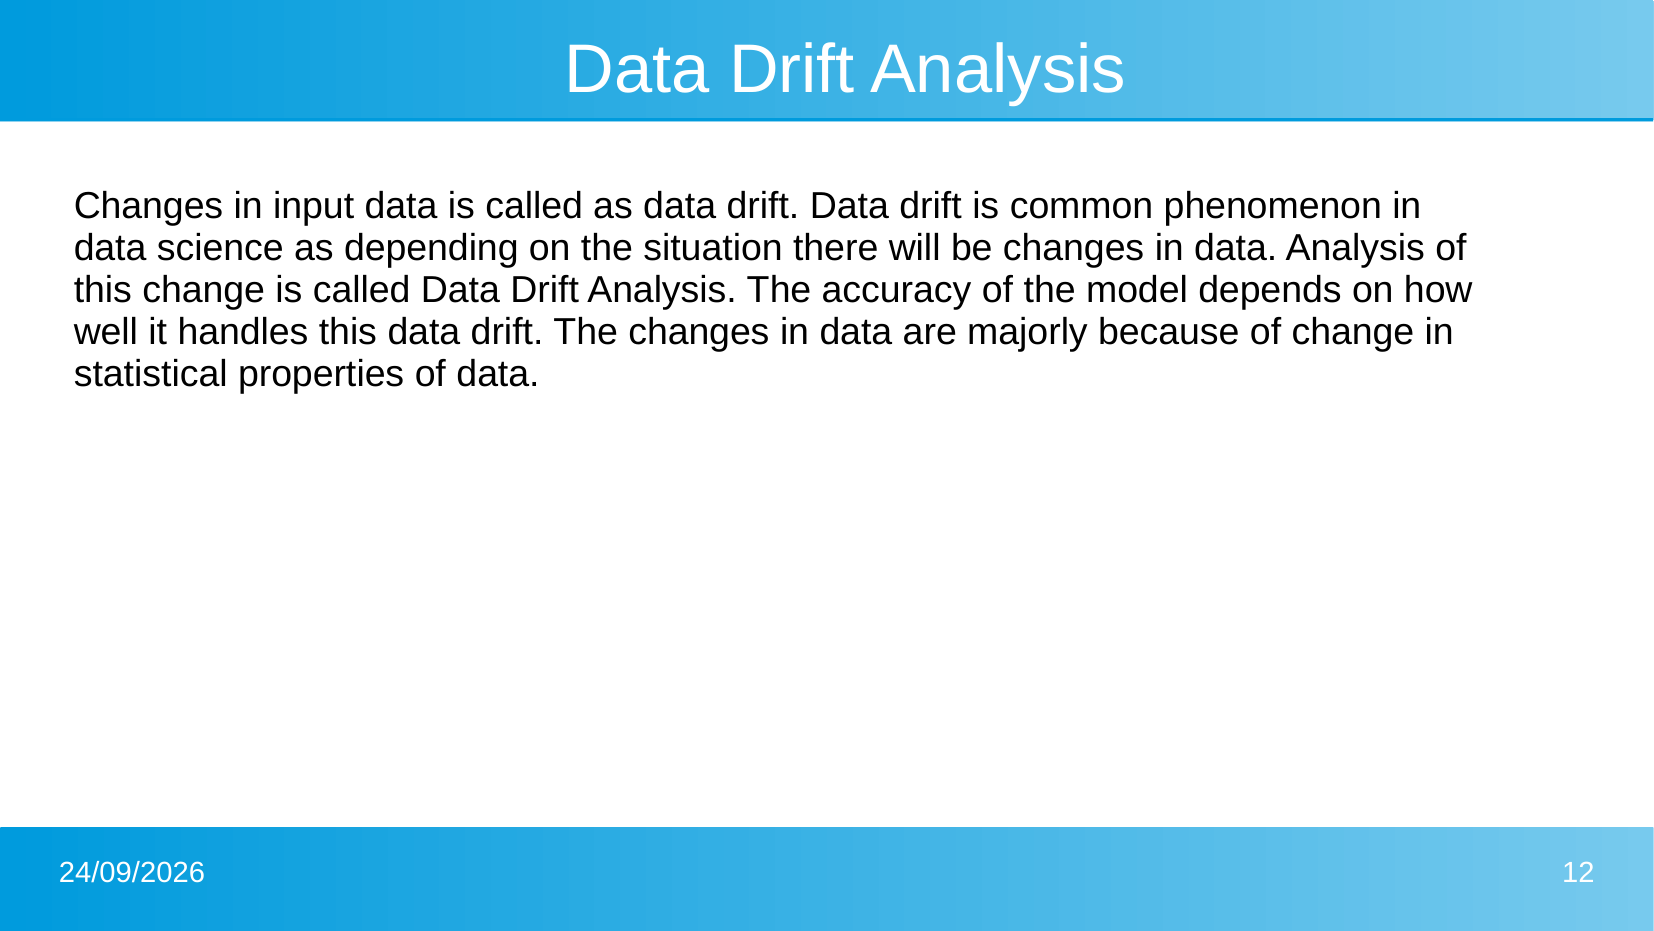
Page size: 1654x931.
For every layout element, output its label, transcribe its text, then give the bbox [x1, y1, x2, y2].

text_box Changes in input data is called as data drift. Data drift is common phenomenon in data science as depending on the situation there will be changes in data. Analysis of this change is called Data Drift Analysis. The accuracy of the model depends on how well it handles this data drift. The changes in data are majorly because of change in statistical properties of data. [59, 177, 1506, 402]
title Data Drift Analysis [59, 29, 1595, 108]
